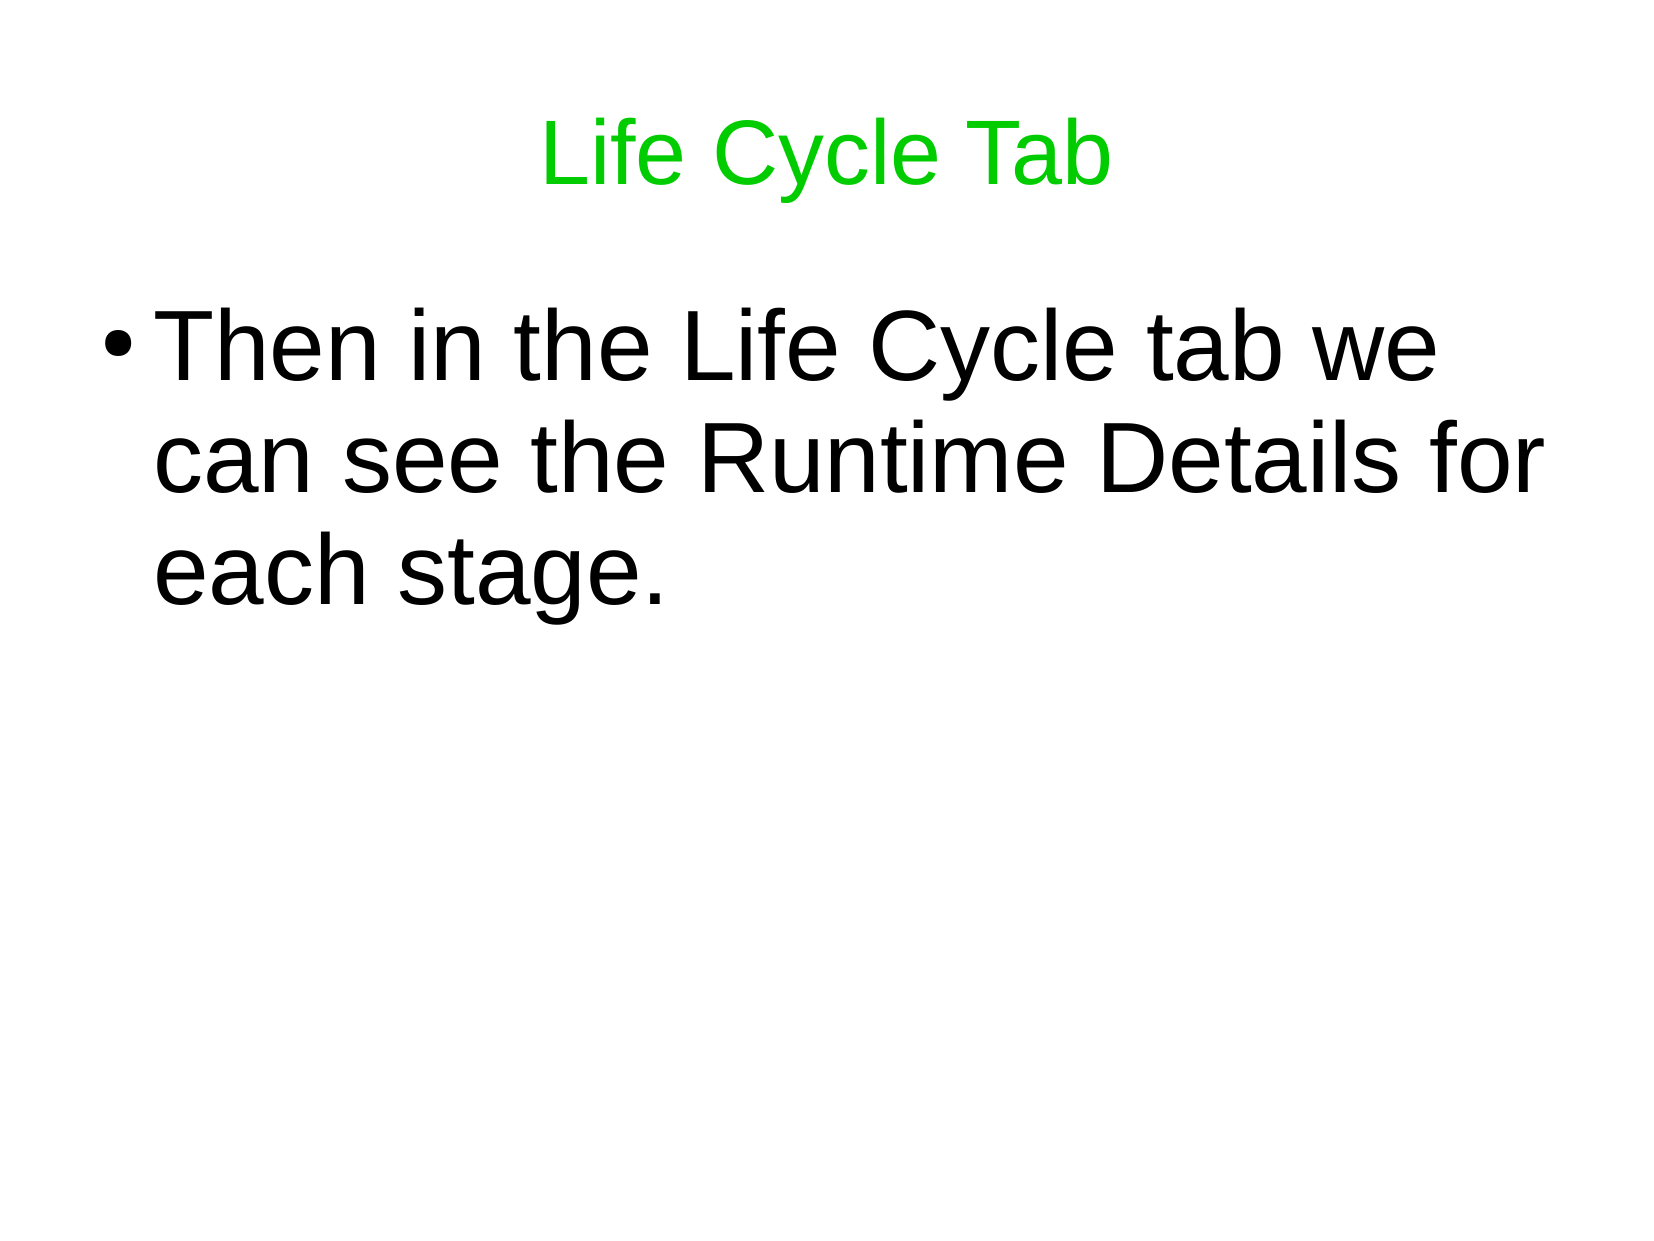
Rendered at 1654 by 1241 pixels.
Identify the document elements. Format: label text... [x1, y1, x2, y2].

title Life Cycle Tab [82, 49, 1571, 257]
list Then in the Life Cycle tab we can see the Runtime Details for each stage. [82, 290, 1571, 1010]
